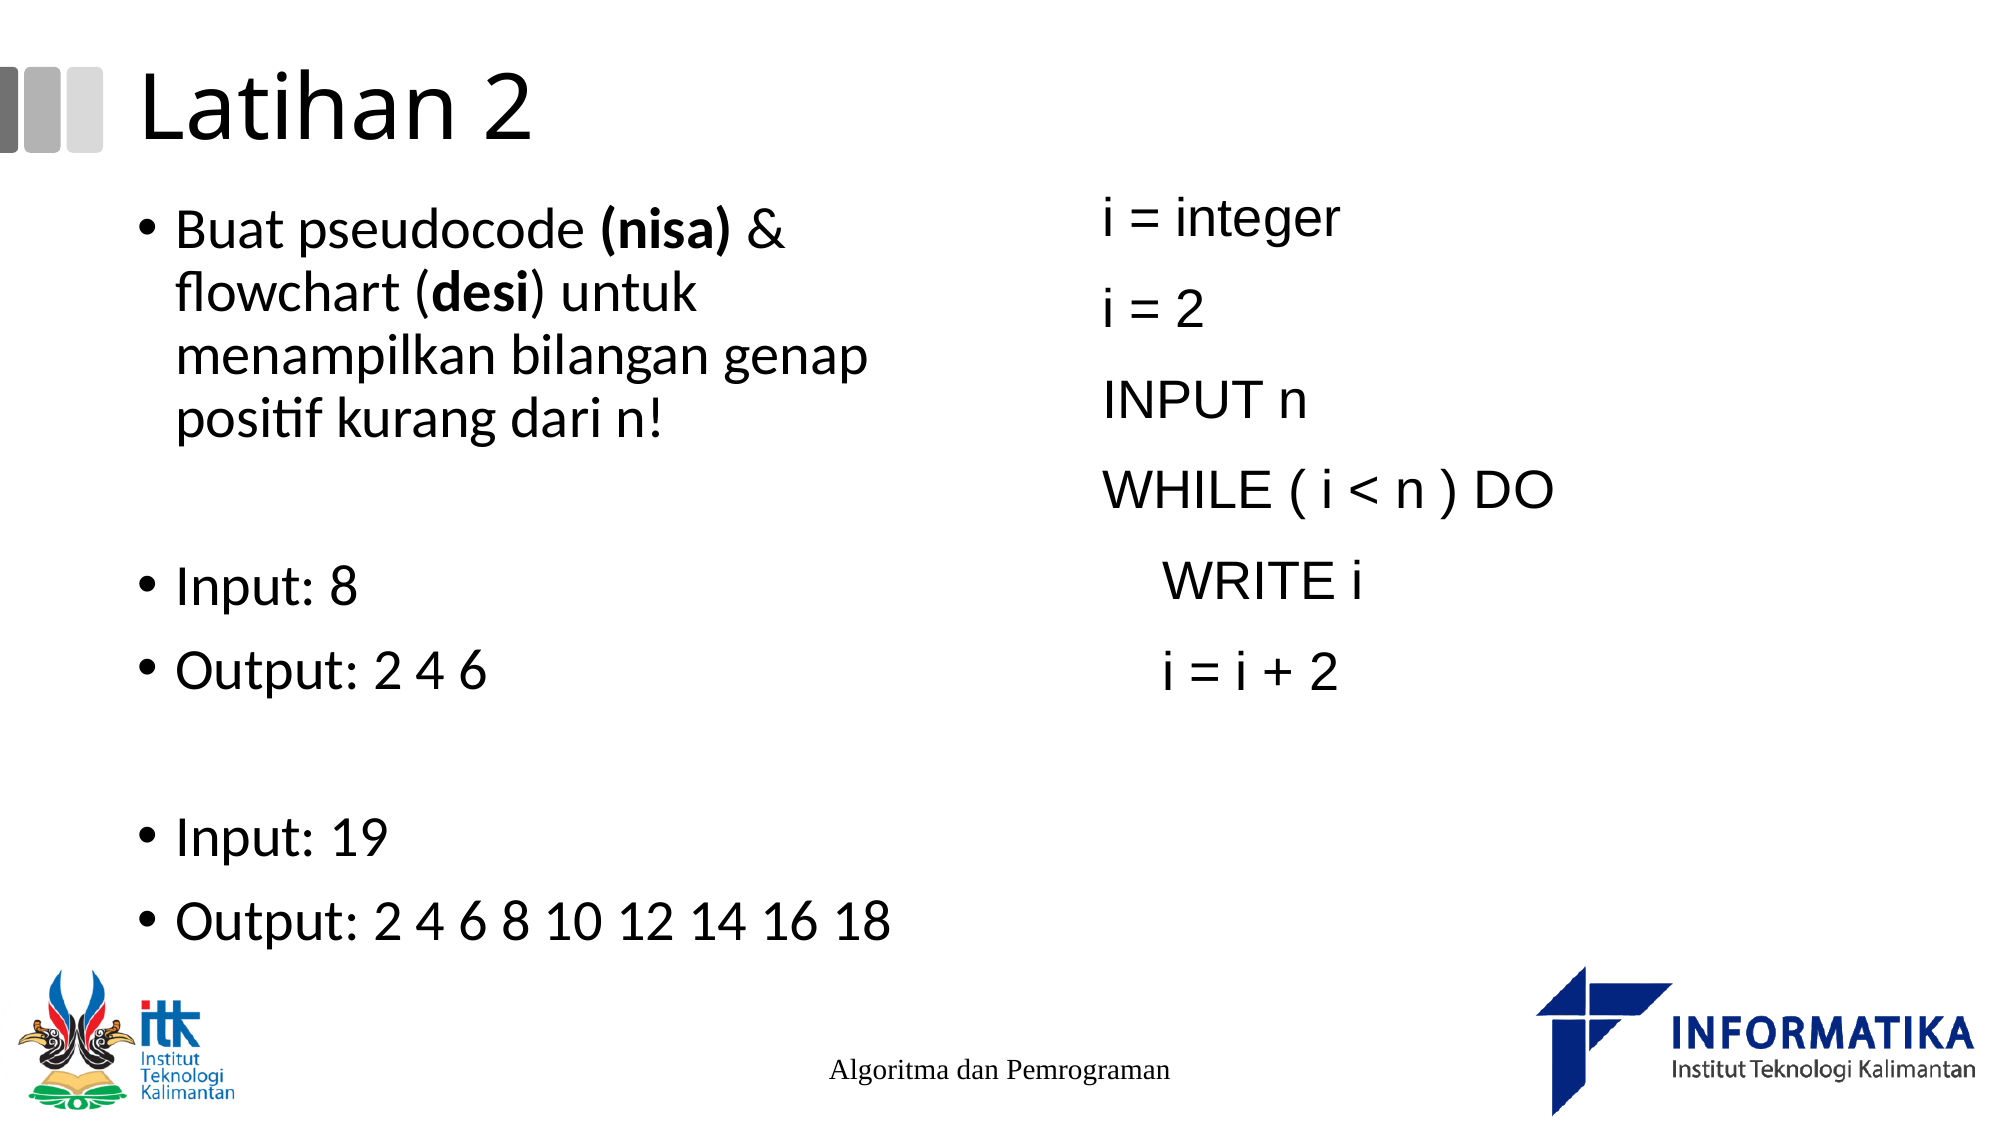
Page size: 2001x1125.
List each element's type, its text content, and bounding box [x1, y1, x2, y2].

picture [1534, 965, 1976, 1118]
text_box i = integer i = 2 INPUT n WHILE ( i < n ) DO WRITE i i = i + 2 [1087, 149, 1876, 901]
list Buat pseudocode (nisa) & flowchart (desi) untuk menampilkan bilangan genap positif kurang dari n! Input: 8 Output: 2 4 6 Input: 19 Output: 2 4 6 8 10 12 14 16 18 [122, 191, 936, 905]
title Latihan 2 [122, 1, 936, 191]
picture [0, 935, 253, 1125]
